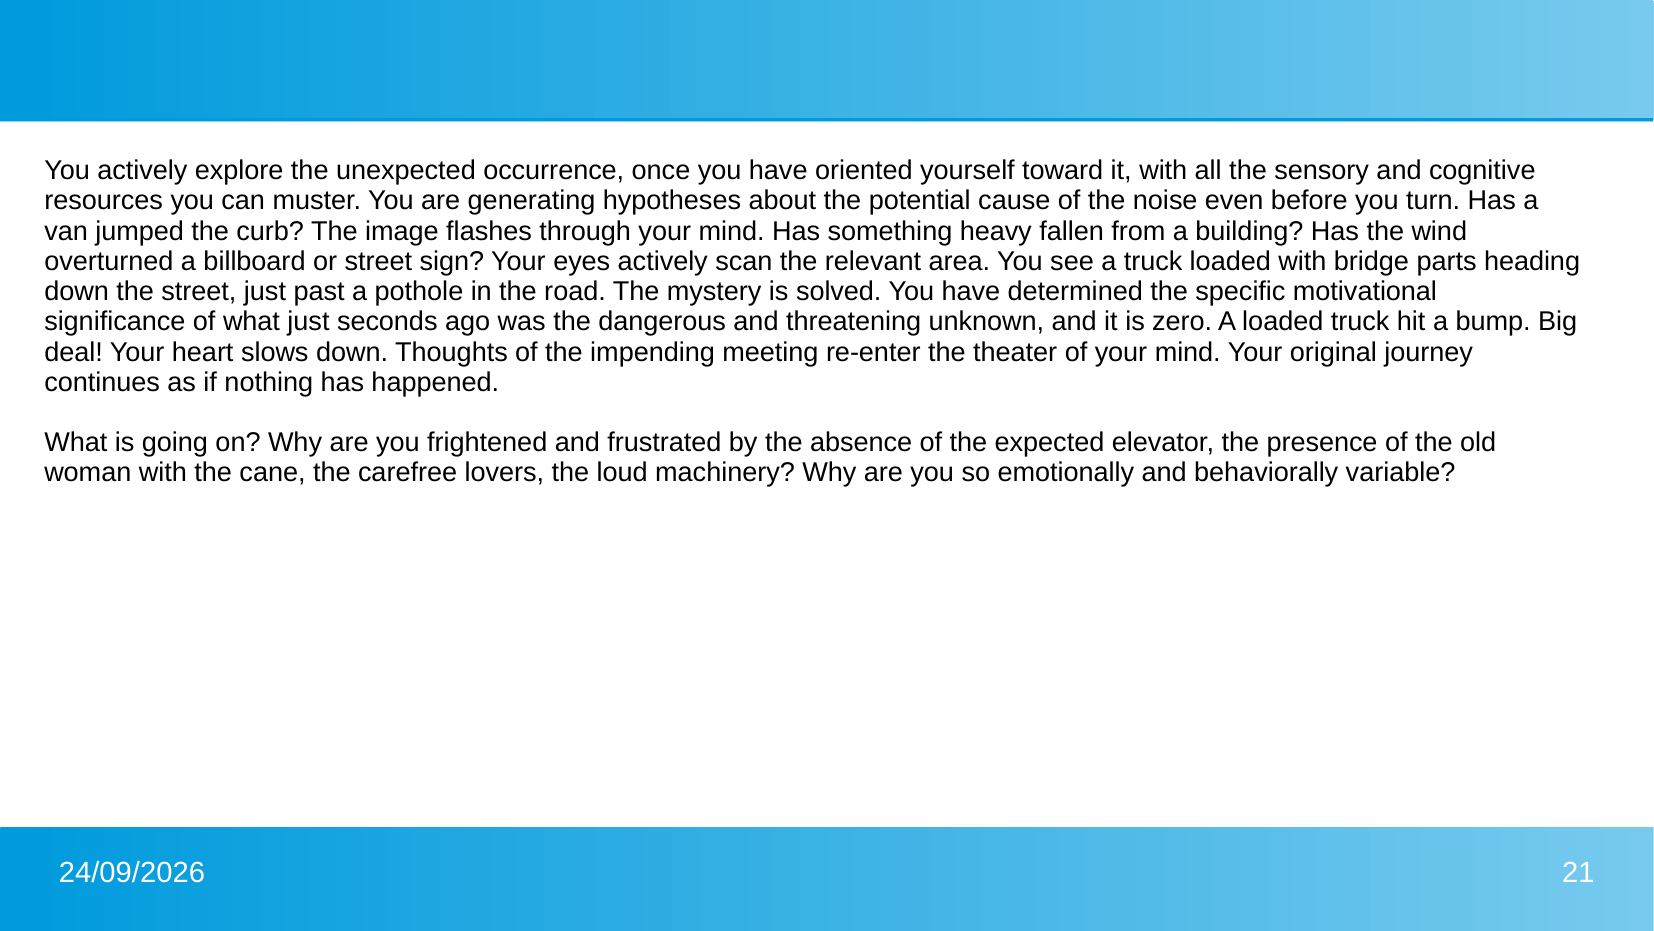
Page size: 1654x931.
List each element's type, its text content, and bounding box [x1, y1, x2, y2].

text_box You actively explore the unexpected occurrence, once you have oriented yourself toward it, with all the sensory and cognitive resources you can muster. You are generating hypotheses about the potential cause of the noise even before you turn. Has a van jumped the curb? The image flashes through your mind. Has something heavy fallen from a building? Has the wind overturned a billboard or street sign? Your eyes actively scan the relevant area. You see a truck loaded with bridge parts heading down the street, just past a pothole in the road. The mystery is solved. You have determined the specific motivational significance of what just seconds ago was the dangerous and threatening unknown, and it is zero. A loaded truck hit a bump. Big deal! Your heart slows down. Thoughts of the impending meeting re-enter the theater of your mind. Your original journey continues as if nothing has happened. What is going on? Why are you frightened and frustrated by the absence of the expected elevator, the presence of the old woman with the cane, the carefree lovers, the loud machinery? Why are you so emotionally and behaviorally variable? [29, 147, 1595, 496]
